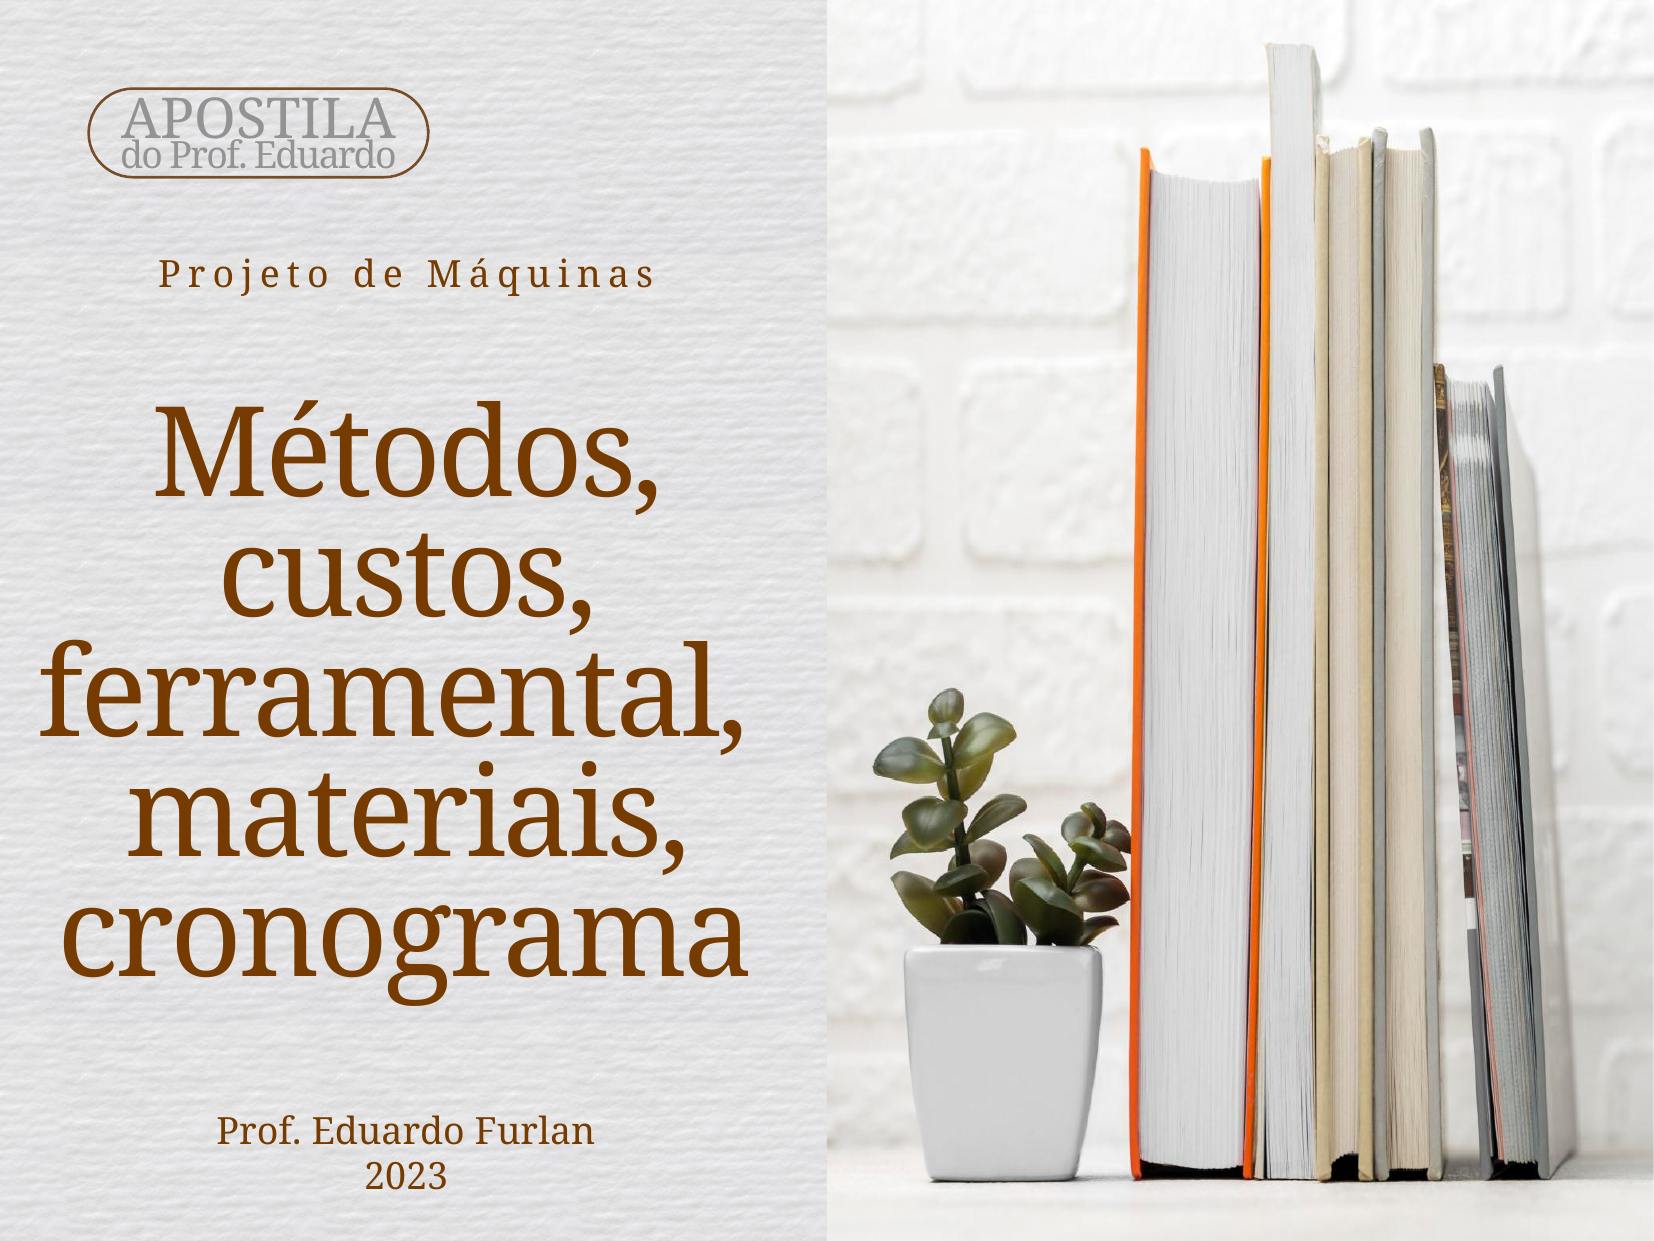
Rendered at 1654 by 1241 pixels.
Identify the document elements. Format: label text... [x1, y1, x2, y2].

text_box Projeto de Máquinas Métodos, custos, ferramental, materiais, cronograma Prof. Eduardo Furlan 2023 [0, 250, 813, 1205]
text_box [0, 0, 826, 1241]
picture [826, 0, 1654, 1241]
text_box APOSTILA do Prof. Eduardo [88, 88, 429, 178]
